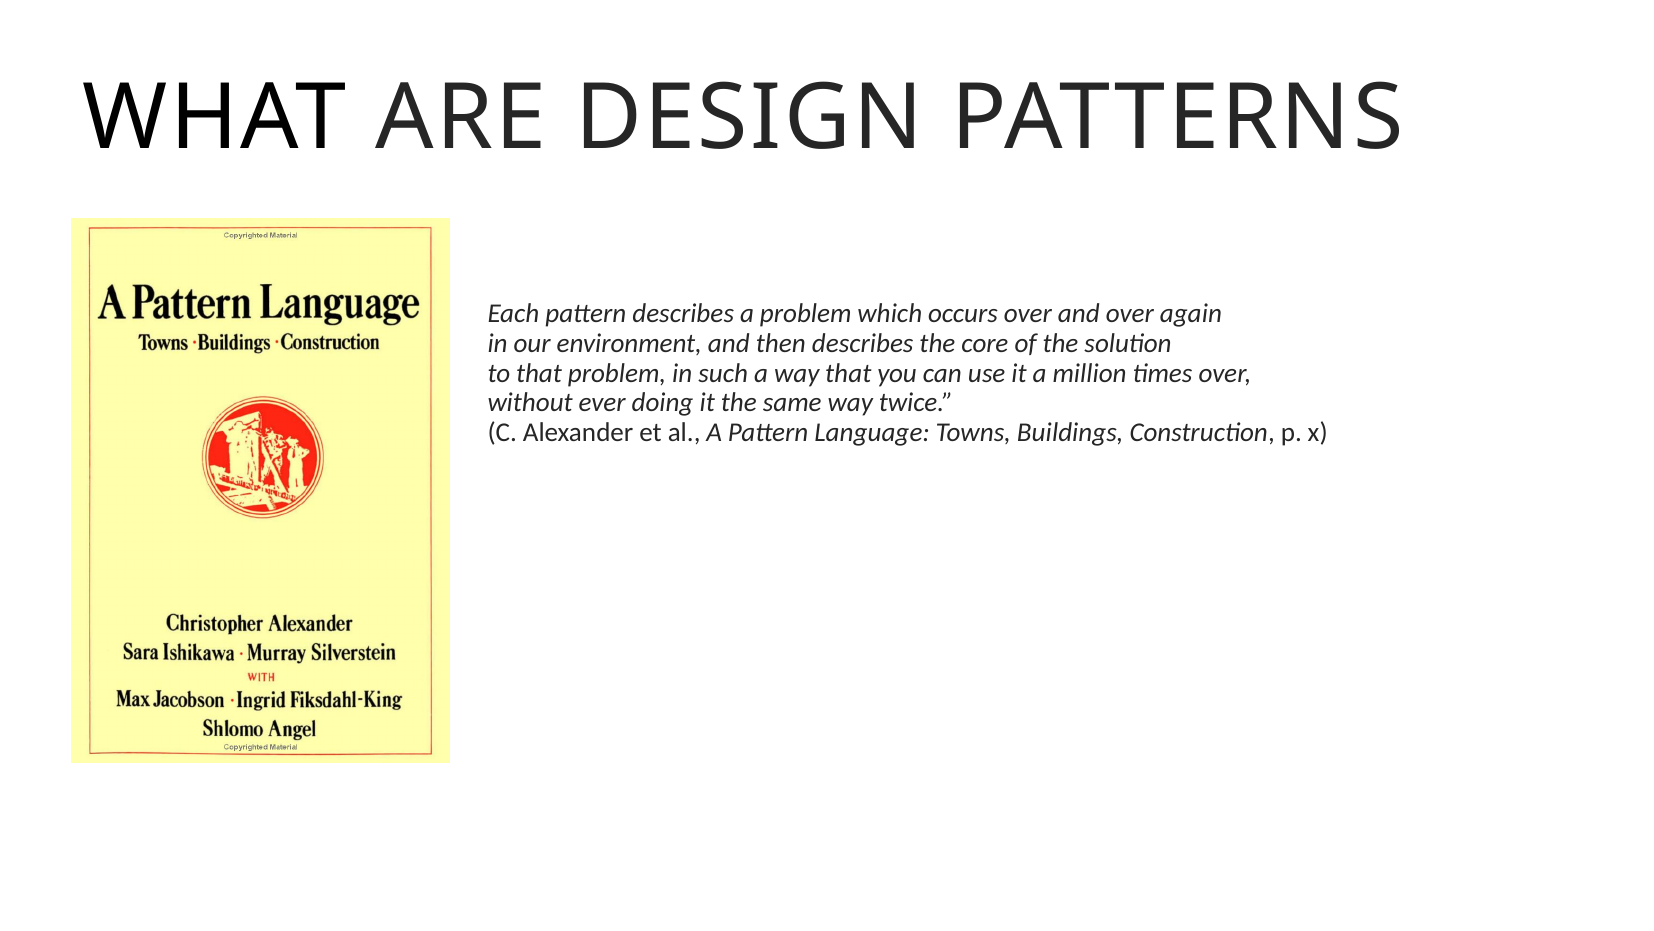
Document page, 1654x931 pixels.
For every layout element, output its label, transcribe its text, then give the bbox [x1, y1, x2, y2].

picture [71, 218, 451, 763]
list Each pattern describes a problem which occurs over and over again in our environment, and then describes the core of the solution to that problem, in such a way that you can use it a million times over, without ever doing it the same way twice.” (C. Alexander et al., A Pattern Language: Towns, Buildings, Construction, p. x) [487, 300, 1576, 758]
title What ARE DESIGN PATTERNS [82, 37, 1571, 193]
